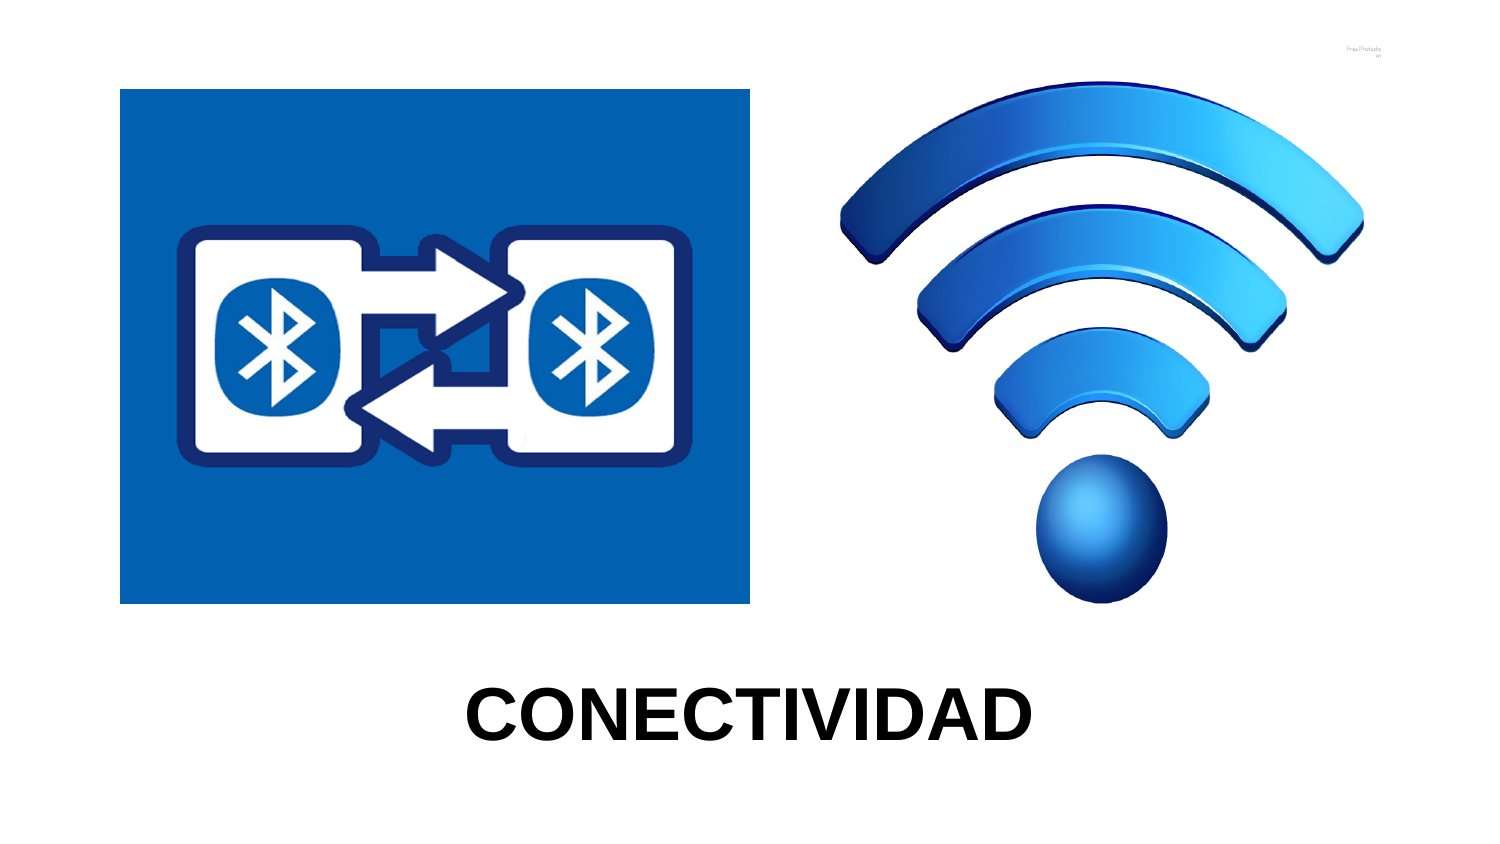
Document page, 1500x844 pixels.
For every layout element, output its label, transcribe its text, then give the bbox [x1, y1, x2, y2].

picture [825, 44, 1381, 630]
title CONECTIVIDAD [0, 630, 1500, 771]
picture [120, 89, 750, 604]
